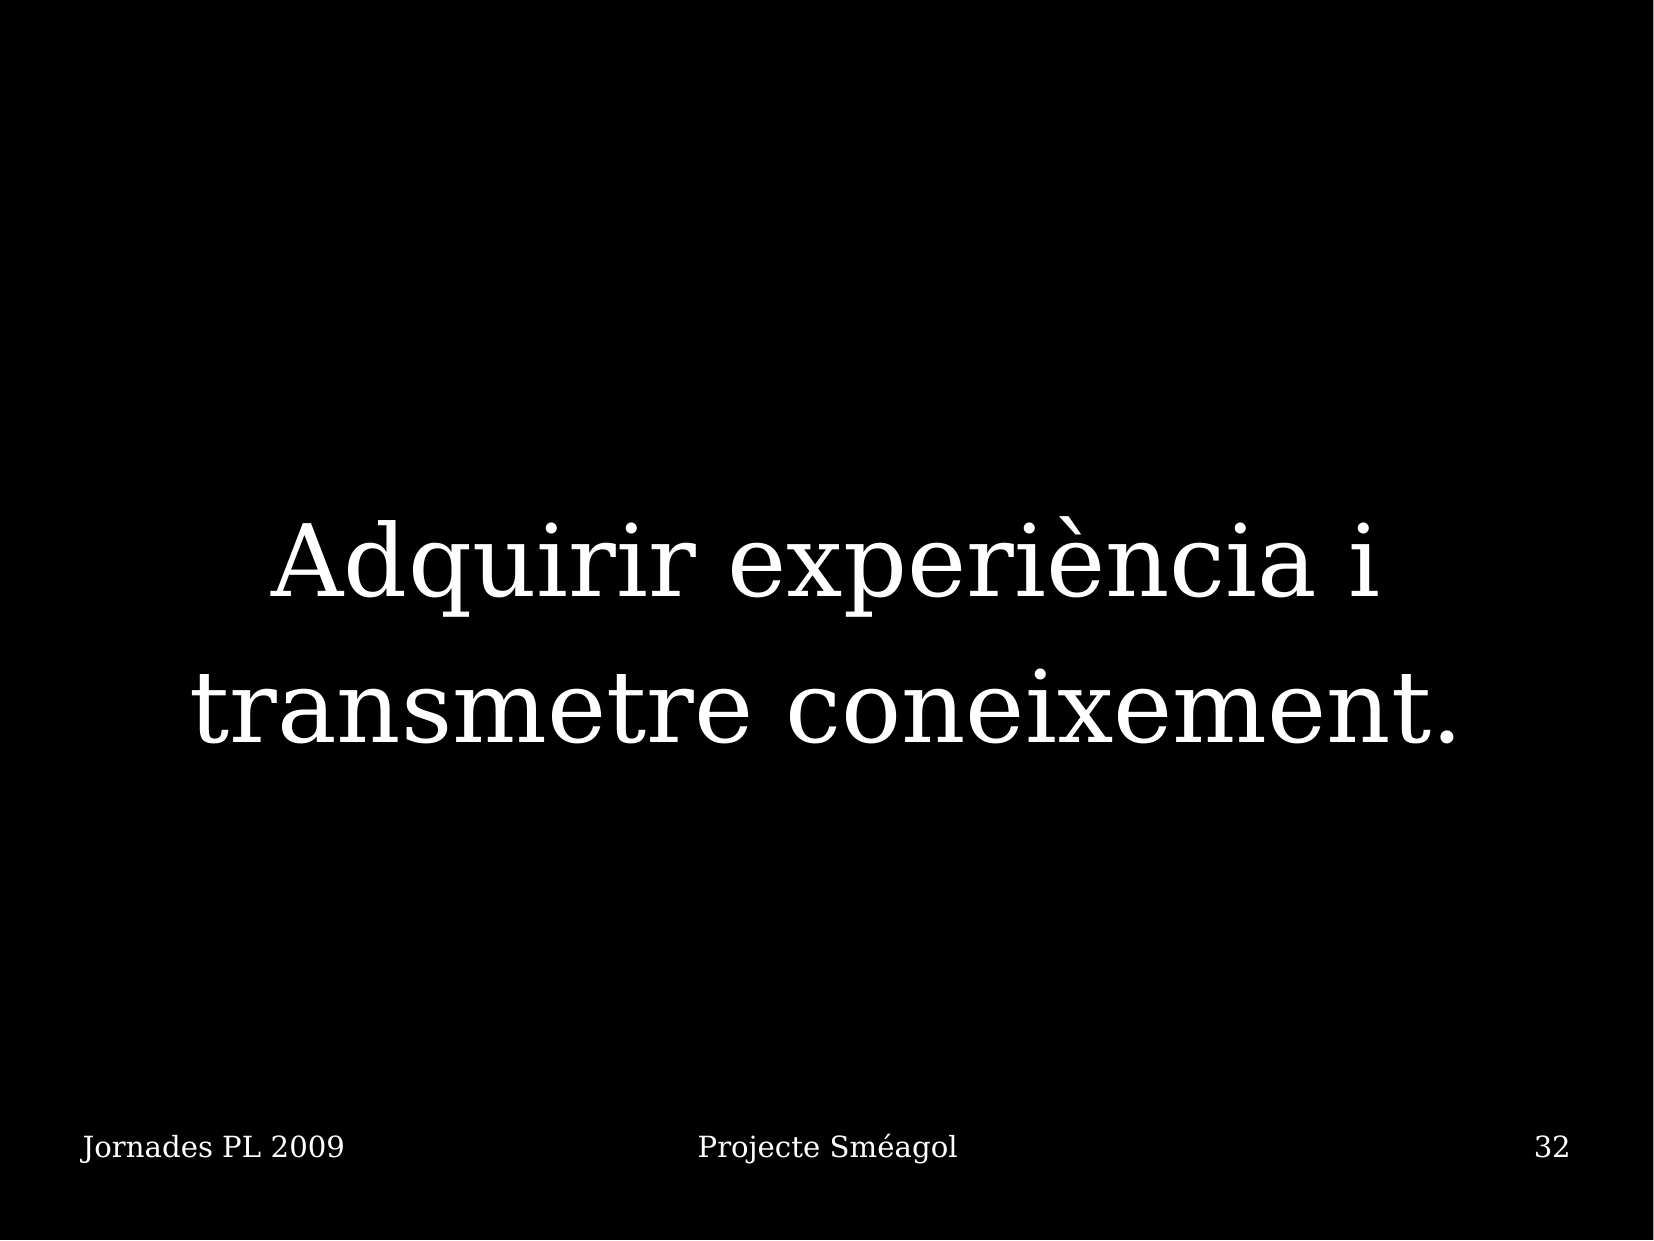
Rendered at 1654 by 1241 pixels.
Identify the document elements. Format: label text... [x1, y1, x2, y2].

title Adquirir experiència i transmetre coneixement. [59, 489, 1595, 752]
